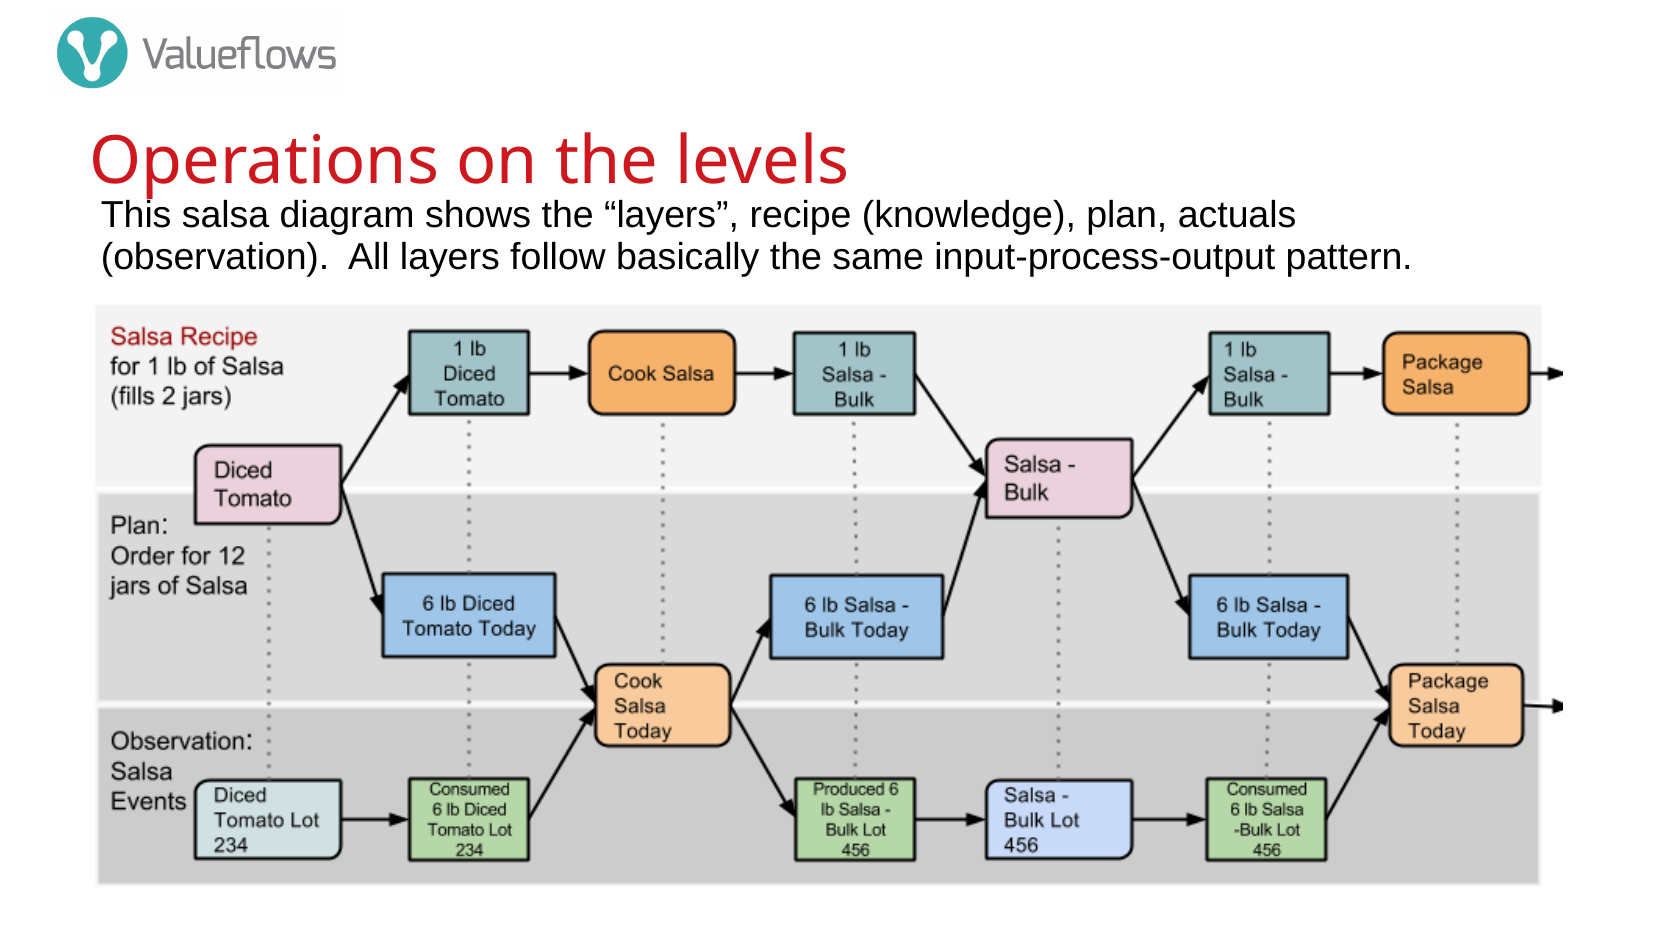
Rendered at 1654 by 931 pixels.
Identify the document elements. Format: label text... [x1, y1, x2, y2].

picture [62, 260, 1563, 906]
text_box This salsa diagram shows the “layers”, recipe (knowledge), plan, actuals (observation). All layers follow basically the same input-process-output pattern. [86, 186, 1527, 285]
picture [47, 6, 346, 97]
text_box Operations on the levels [75, 105, 1439, 198]
